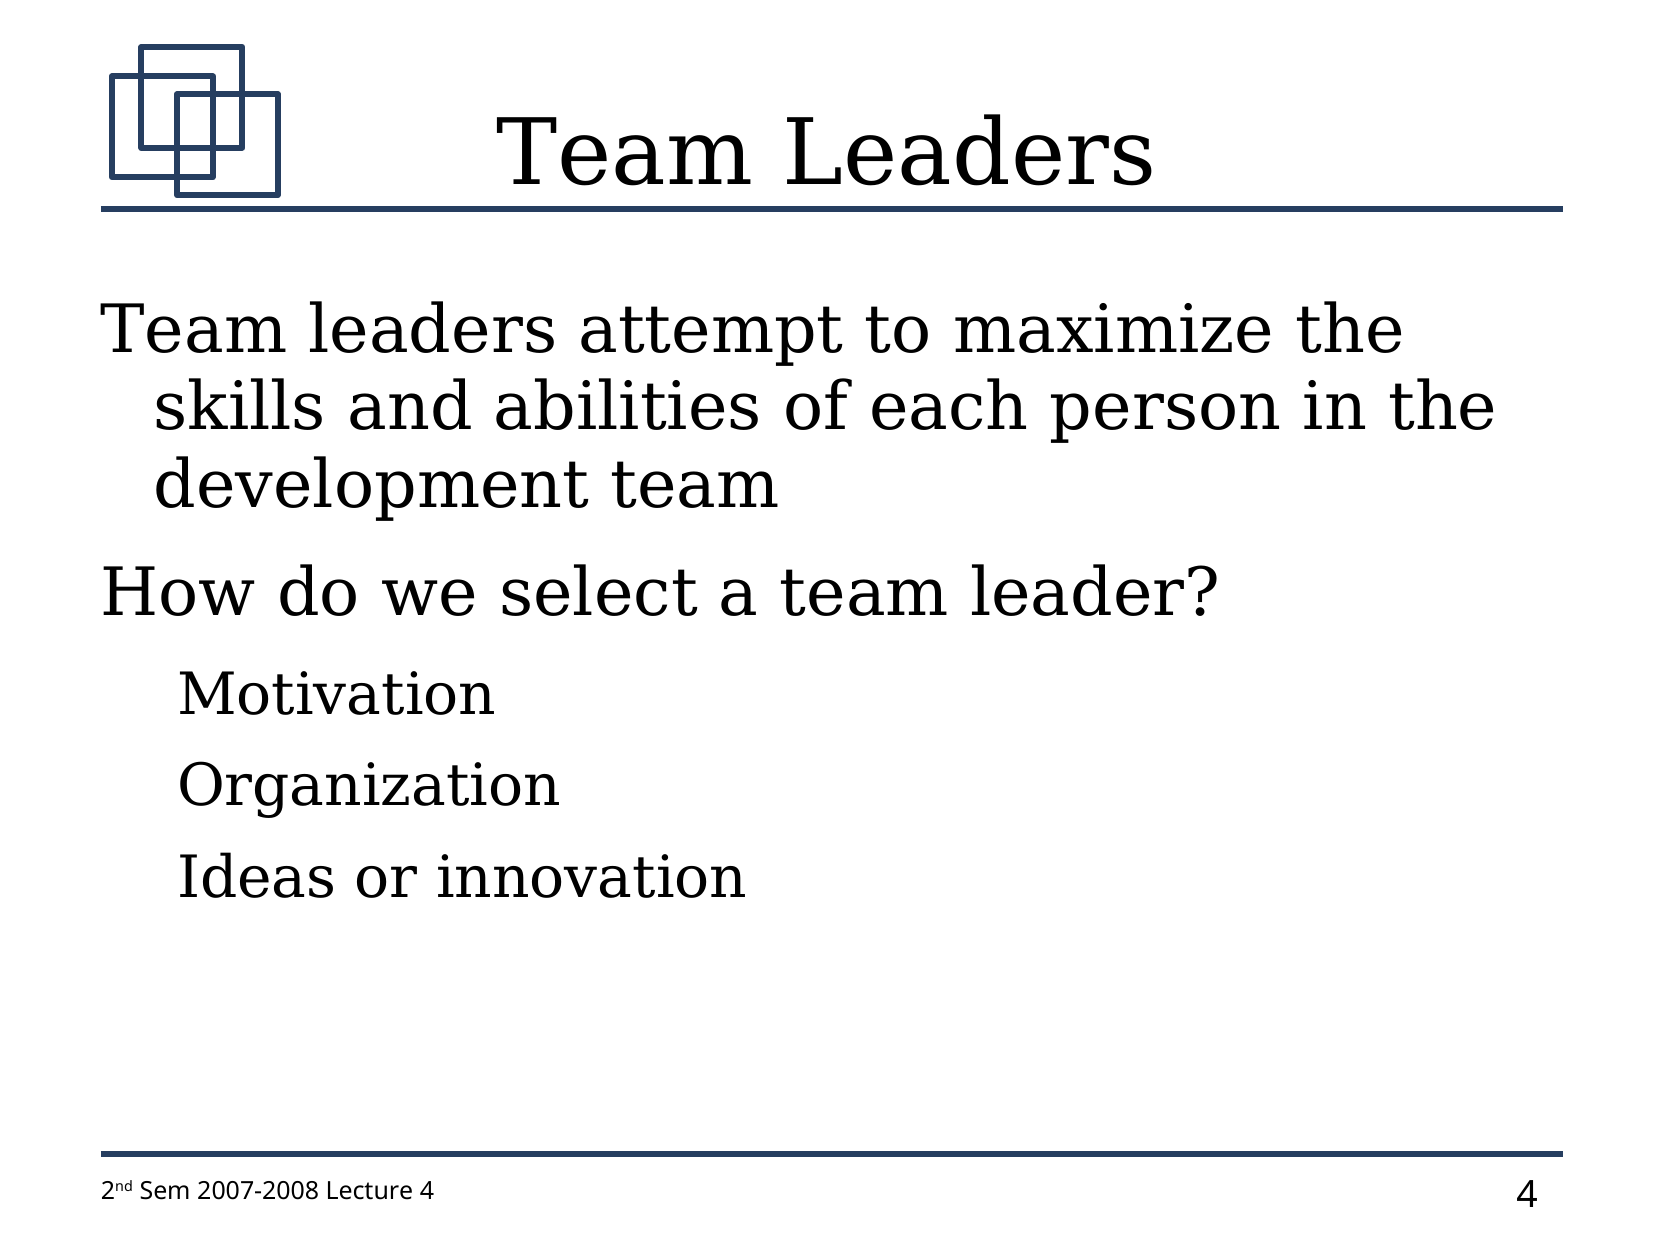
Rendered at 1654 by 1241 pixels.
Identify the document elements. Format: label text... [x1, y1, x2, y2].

list Team leaders attempt to maximize the skills and abilities of each person in the development team How do we select a team leader? Motivation Organization Ideas or innovation [82, 290, 1571, 1109]
title Team Leaders [82, 49, 1571, 257]
